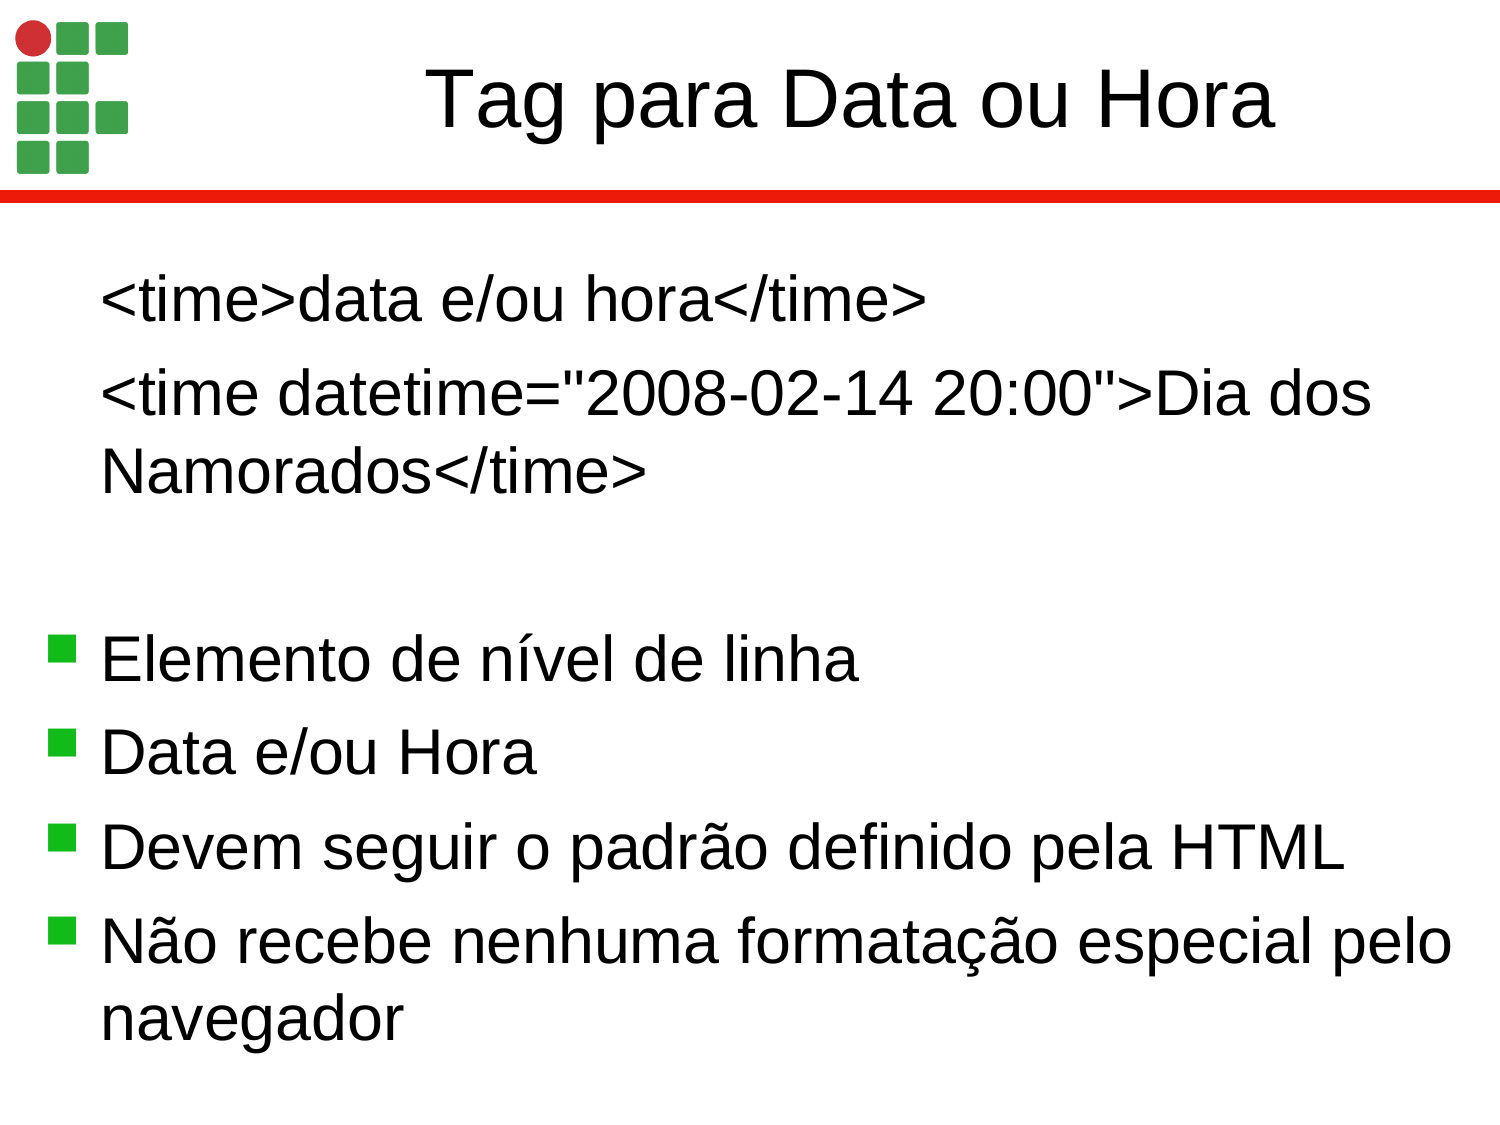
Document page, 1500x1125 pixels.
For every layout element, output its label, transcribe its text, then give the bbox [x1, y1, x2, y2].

list <time>data e/ou hora</time> <time datetime="2008-02-14 20:00">Dia dos Namorados</time> Elemento de nível de linha Data e/ou Hora Devem seguir o padrão definido pela HTML Não recebe nenhuma formatação especial pelo navegador [29, 207, 1471, 1087]
title Tag para Data ou Hora [230, 0, 1471, 202]
picture [14, 16, 130, 178]
